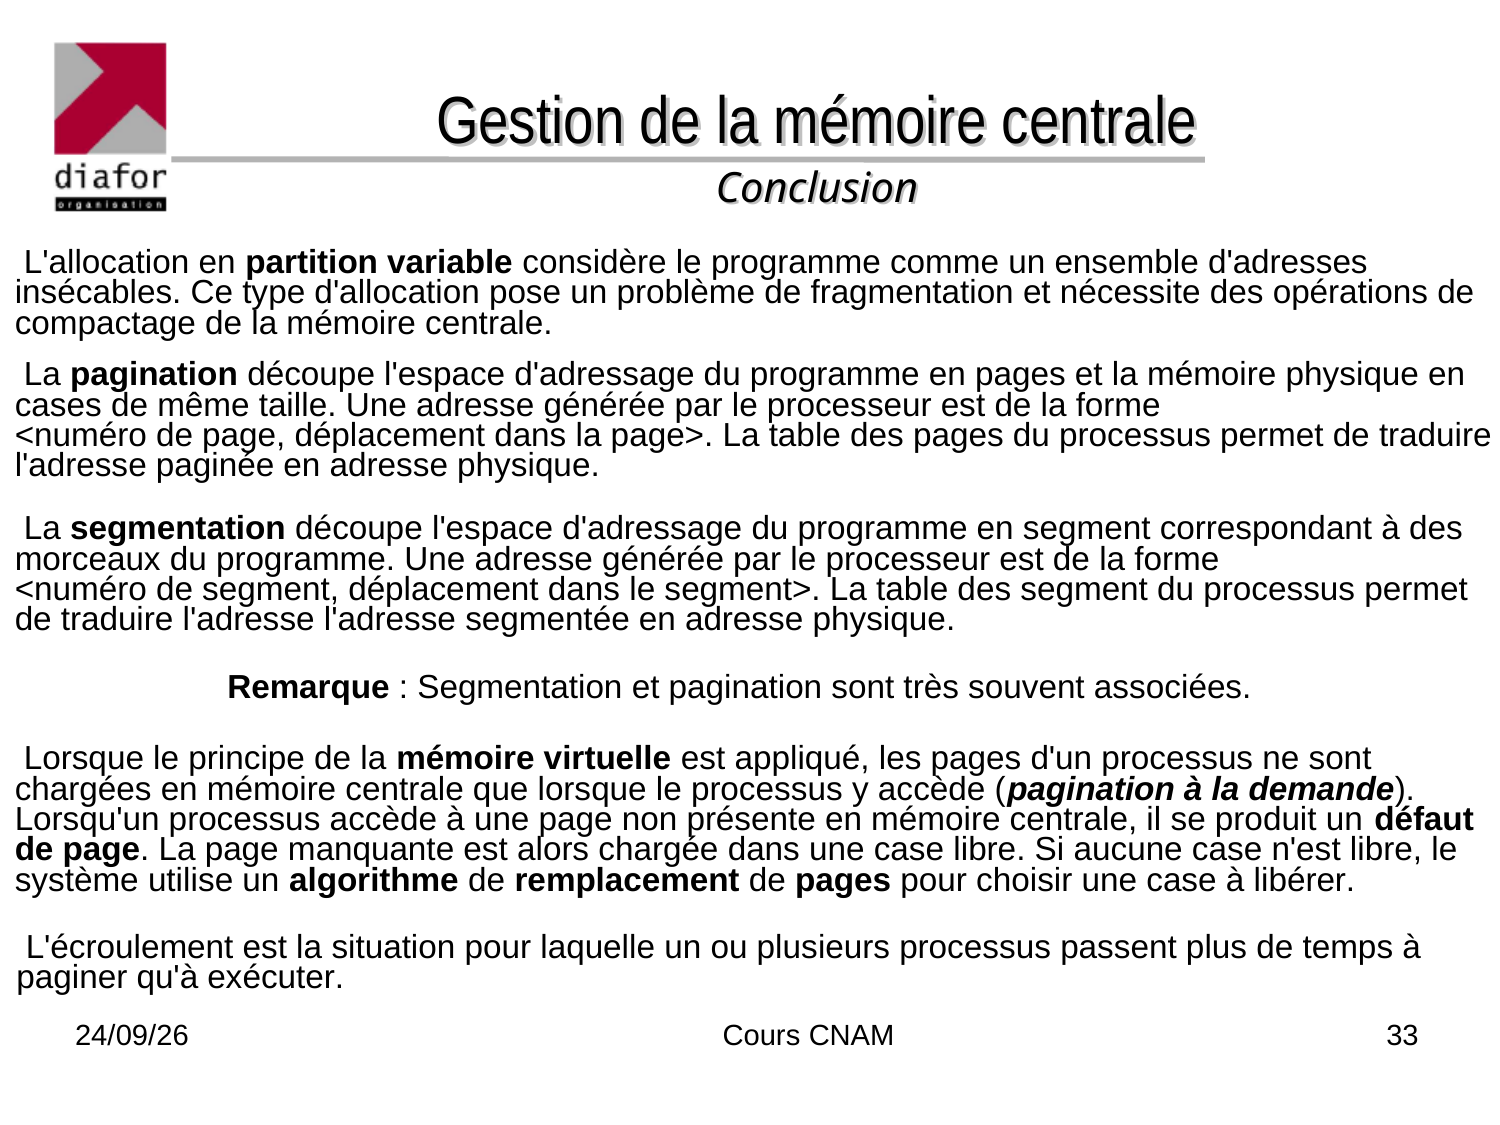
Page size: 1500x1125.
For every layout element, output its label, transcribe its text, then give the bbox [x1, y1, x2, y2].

text_box L'allocation en partition variable considère le programme comme un ensemble d'adresses insécables. Ce type d'allocation pose un problème de fragmentation et nécessite des opérations de compactage de la mémoire centrale. [0, 242, 1500, 348]
text_box La segmentation découpe l'espace d'adressage du programme en segment correspondant à des morceaux du programme. Une adresse générée par le processeur est de la forme <numéro de segment, déplacement dans le segment>. La table des segment du processus permet de traduire l'adresse l'adresse segmentée en adresse physique. [0, 508, 1489, 645]
text_box La pagination découpe l'espace d'adressage du programme en pages et la mémoire physique en cases de même taille. Une adresse générée par le processeur est de la forme <numéro de page, déplacement dans la page>. La table des pages du processus permet de traduire l'adresse paginée en adresse physique. [0, 354, 1500, 491]
text_box L'écroulement est la situation pour laquelle un ou plusieurs processus passent plus de temps à paginer qu'à exécuter. [1, 927, 1448, 1003]
title Gestion de la mémoire centrale Conclusion [133, 45, 1500, 242]
text_box Lorsque le principe de la mémoire virtuelle est appliqué, les pages d'un processus ne sont chargées en mémoire centrale que lorsque le processus y accède (pagination à la demande). Lorsqu'un processus accède à une page non présente en mémoire centrale, il se produit un défaut de page. La page manquante est alors chargée dans une case libre. Si aucune case n'est libre, le système utilise un algorithme de remplacement de pages pour choisir une case à libérer. [0, 738, 1498, 905]
picture [53, 42, 168, 213]
text_box Remarque : Segmentation et pagination sont très souvent associées. [212, 667, 1269, 713]
